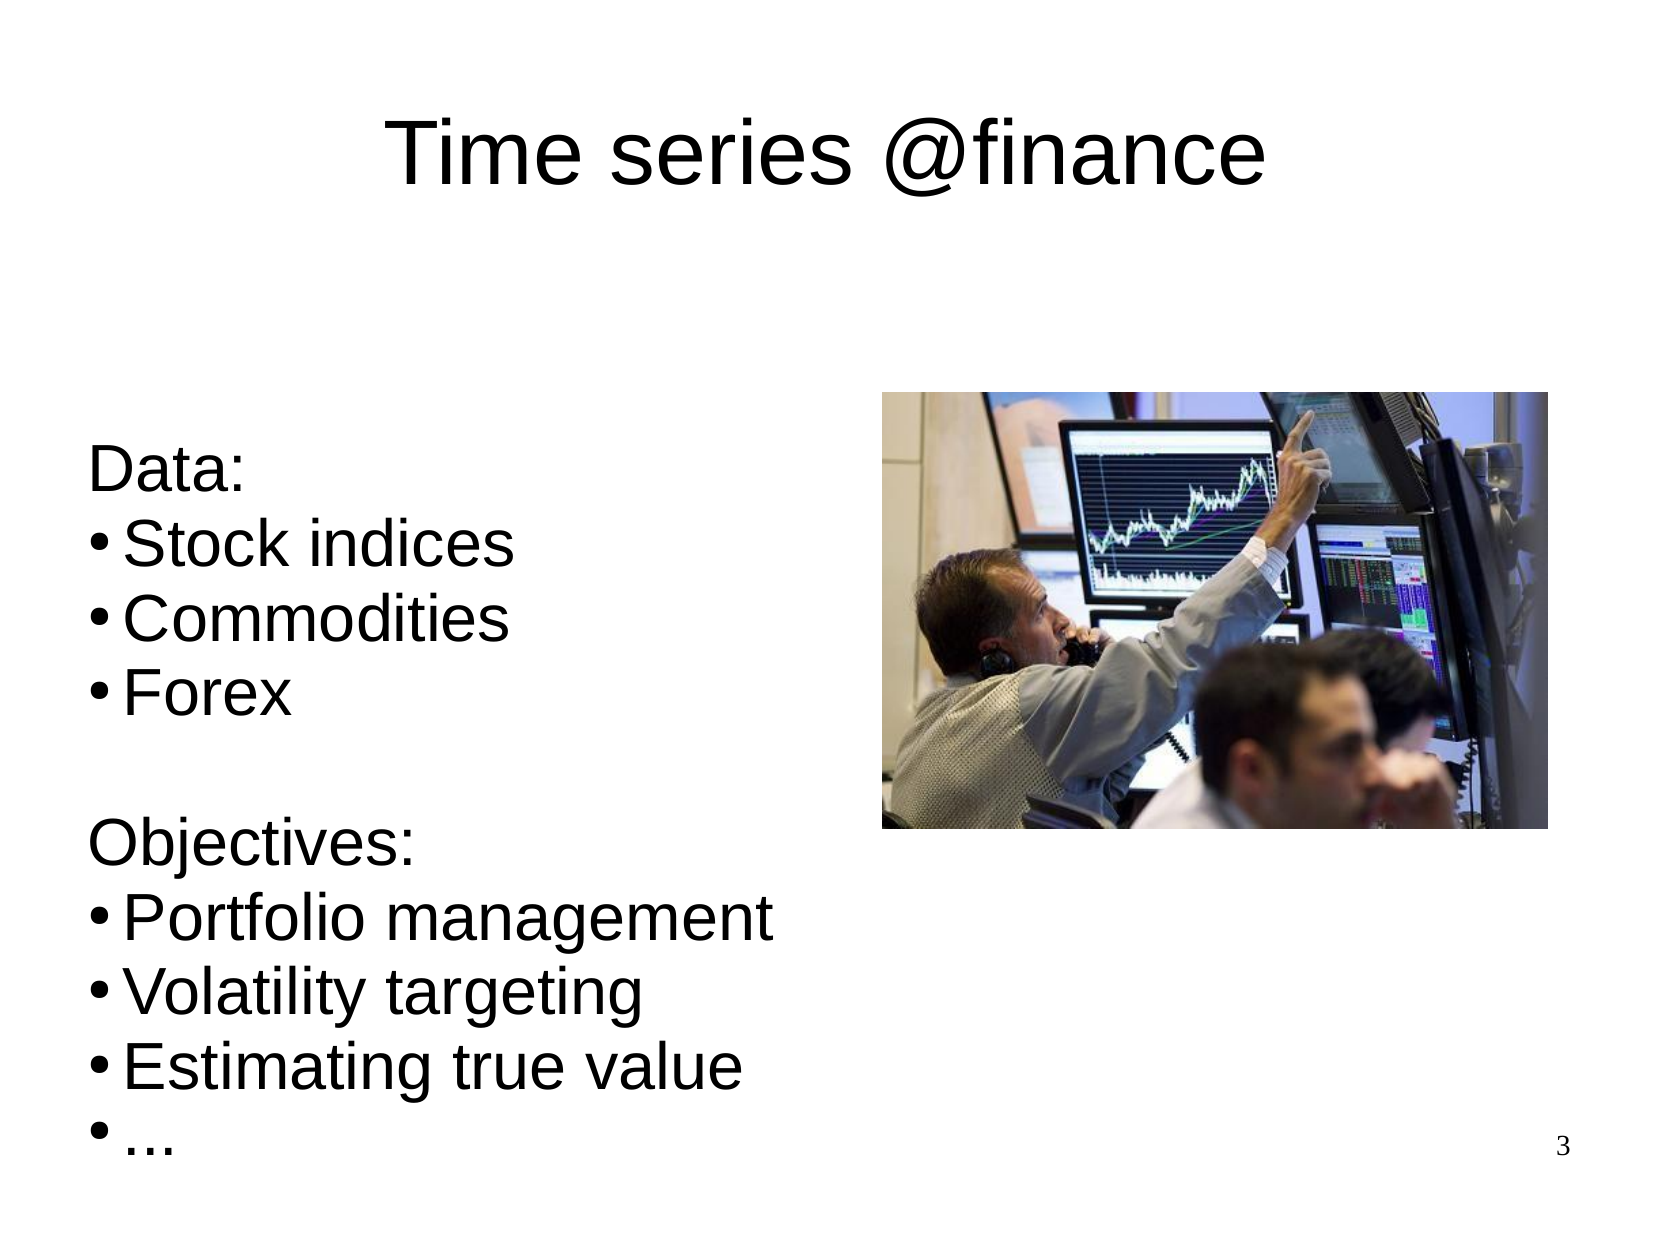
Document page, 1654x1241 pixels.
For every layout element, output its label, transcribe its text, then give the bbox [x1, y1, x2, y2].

picture [980, 392, 1548, 829]
title Time series @finance [82, 49, 1571, 257]
text_box ... [52, 1095, 209, 1171]
text_box Data: Stock indices Commodities Forex Objectives: Portfolio management Volatility targeting Estimating true value [52, 364, 980, 1171]
